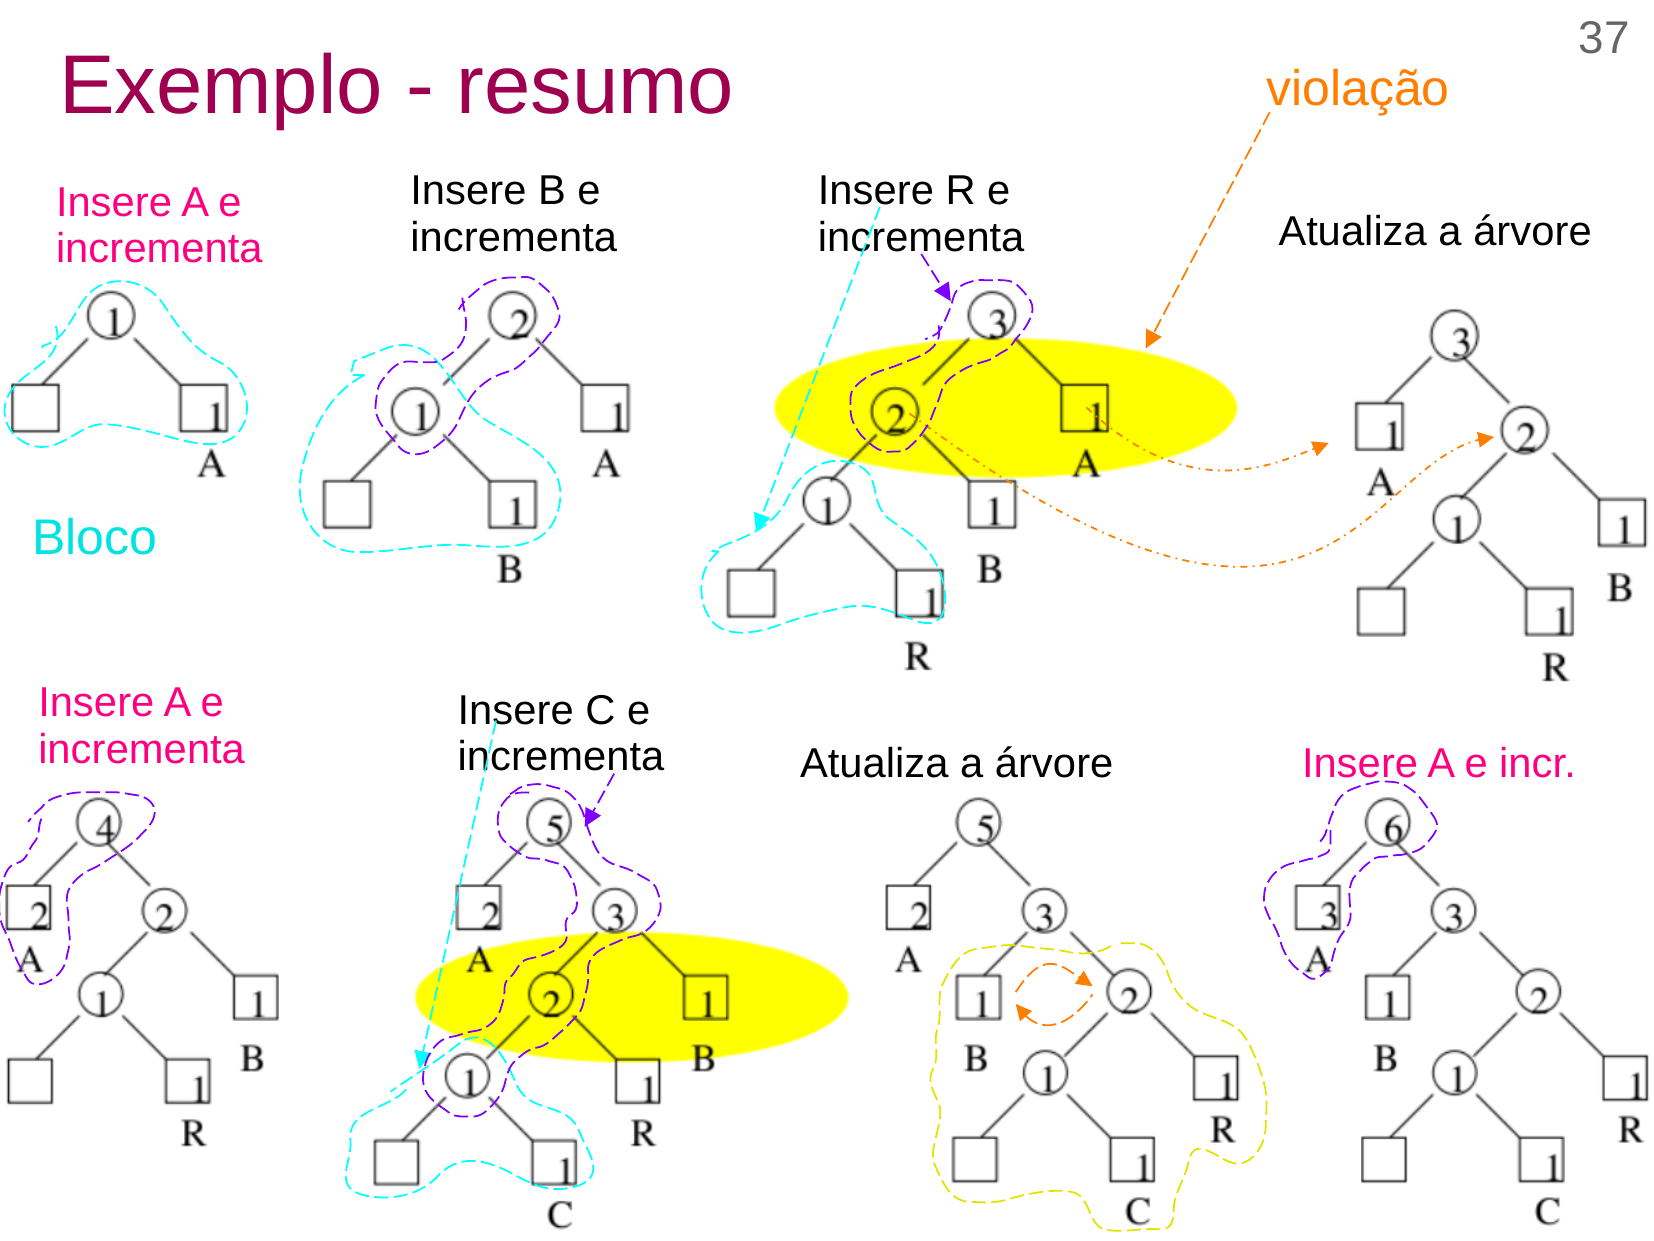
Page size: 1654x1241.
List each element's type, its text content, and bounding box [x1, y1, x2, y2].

title Exemplo - resumo [59, 29, 1595, 148]
picture [0, 289, 1653, 691]
text_box Insere A e incr. [1287, 732, 1642, 805]
picture [950, 289, 956, 299]
text_box Bloco [17, 501, 195, 579]
text_box Atualiza a árvore [785, 732, 1158, 798]
picture [0, 791, 1653, 1230]
text_box violação [1251, 53, 1518, 124]
text_box Insere R e incrementa [803, 159, 1063, 268]
text_box Atualiza a árvore [1263, 200, 1636, 268]
text_box Insere C e incrementa [442, 679, 703, 787]
text_box Insere B e incrementa [395, 159, 656, 268]
text_box Insere A e incrementa [41, 171, 302, 280]
text_box Insere A e incrementa [23, 671, 284, 780]
